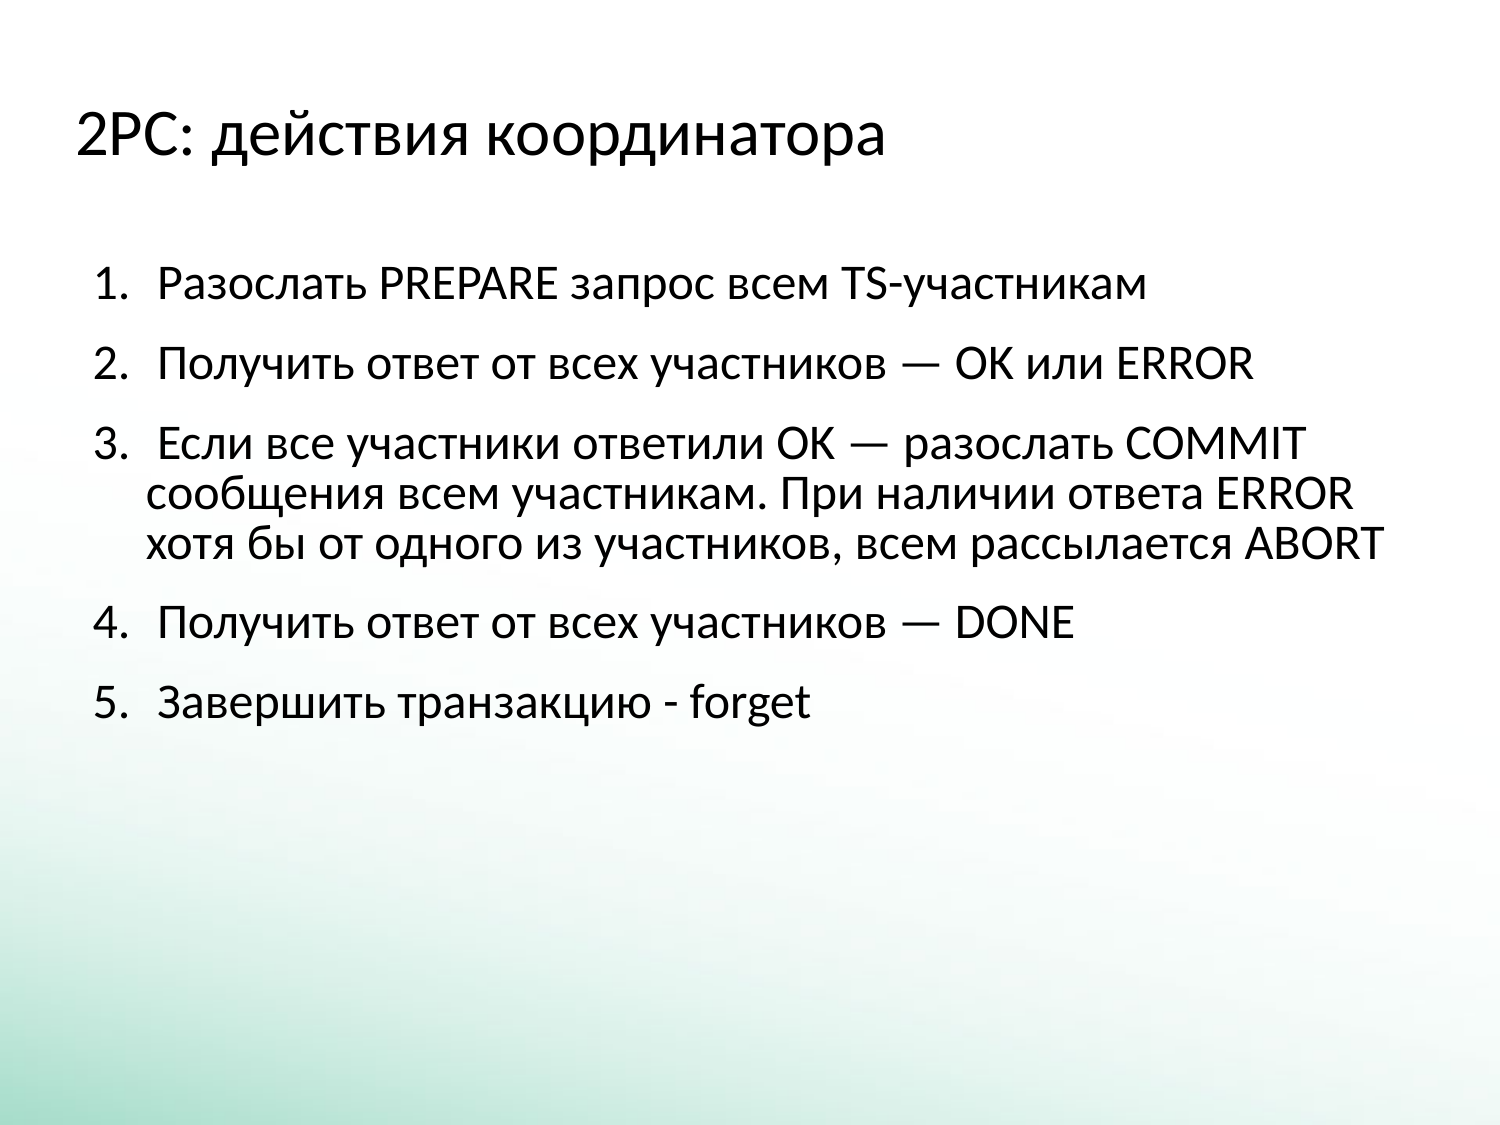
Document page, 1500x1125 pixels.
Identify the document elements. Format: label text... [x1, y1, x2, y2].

title 2PC: действия координатора [75, 45, 1425, 233]
picture [0, 0, 1500, 1125]
list Разослать PREPARE запрос всем TS-участникам Получить ответ от всех участников — OK или ERROR Если все участники ответили OK — разослать COMMIT сообщения всем участникам. При наличии ответа ERROR хотя бы от одного из участников, всем рассылается ABORT Получить ответ от всех участников — DONE Завершить транзакцию - forget [75, 262, 1425, 1005]
